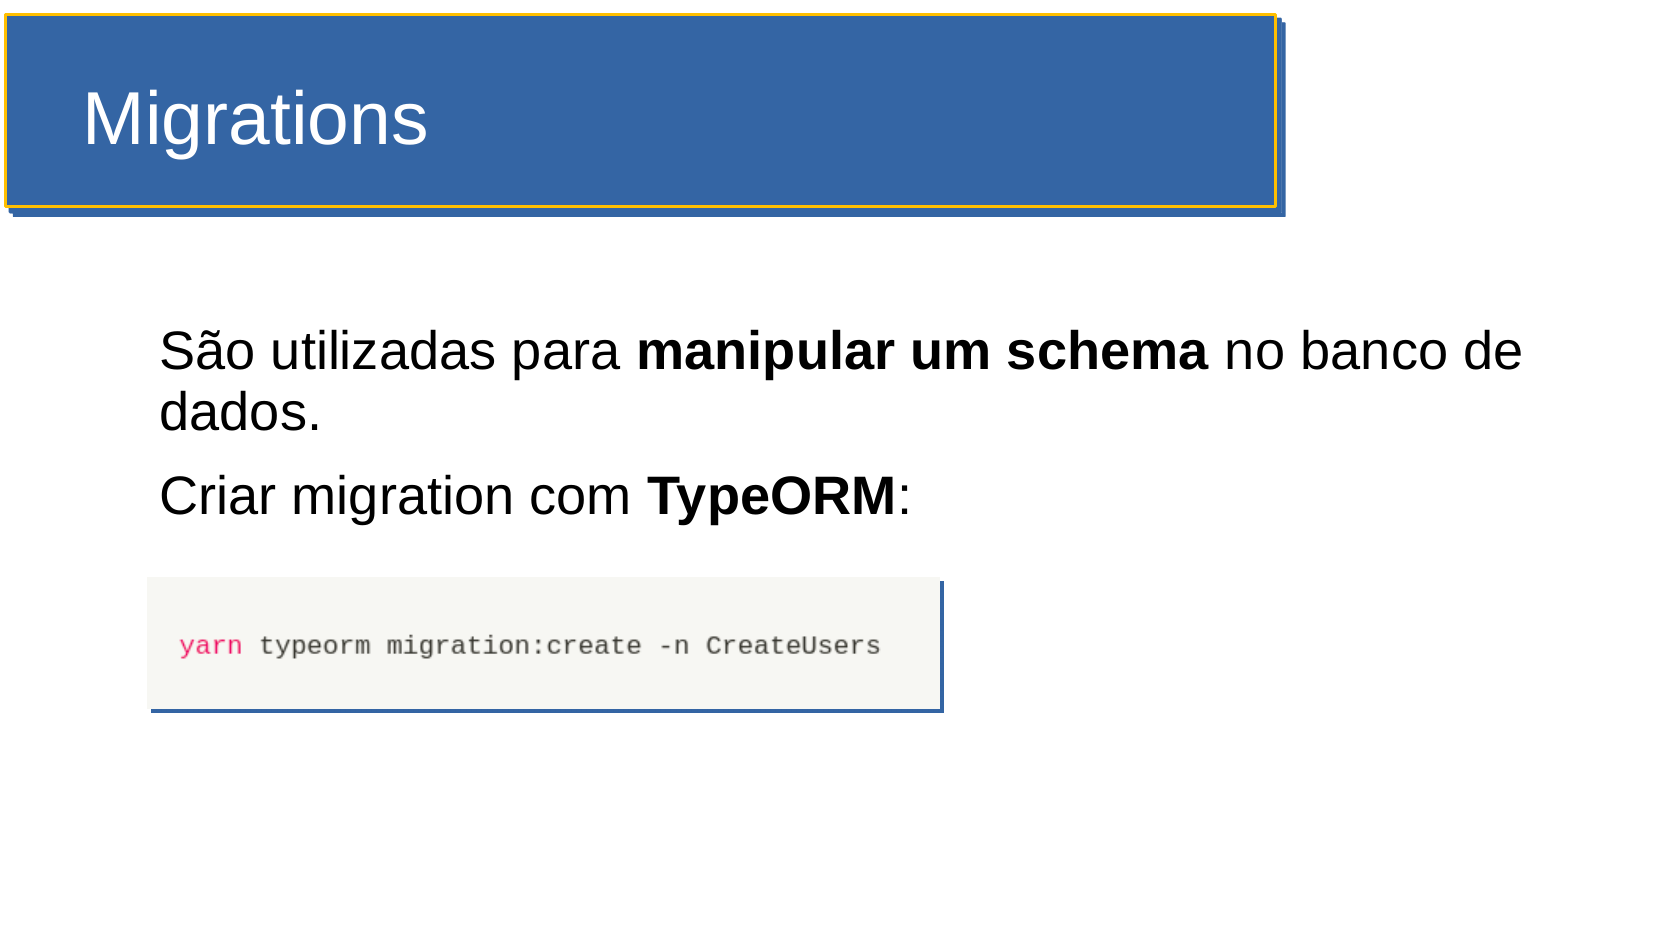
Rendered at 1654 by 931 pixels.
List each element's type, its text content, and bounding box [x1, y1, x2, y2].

list São utilizadas para manipular um schema no banco de dados. Criar migration com TypeORM: [88, 236, 1565, 798]
picture [147, 577, 940, 709]
title Migrations [82, 44, 1235, 192]
